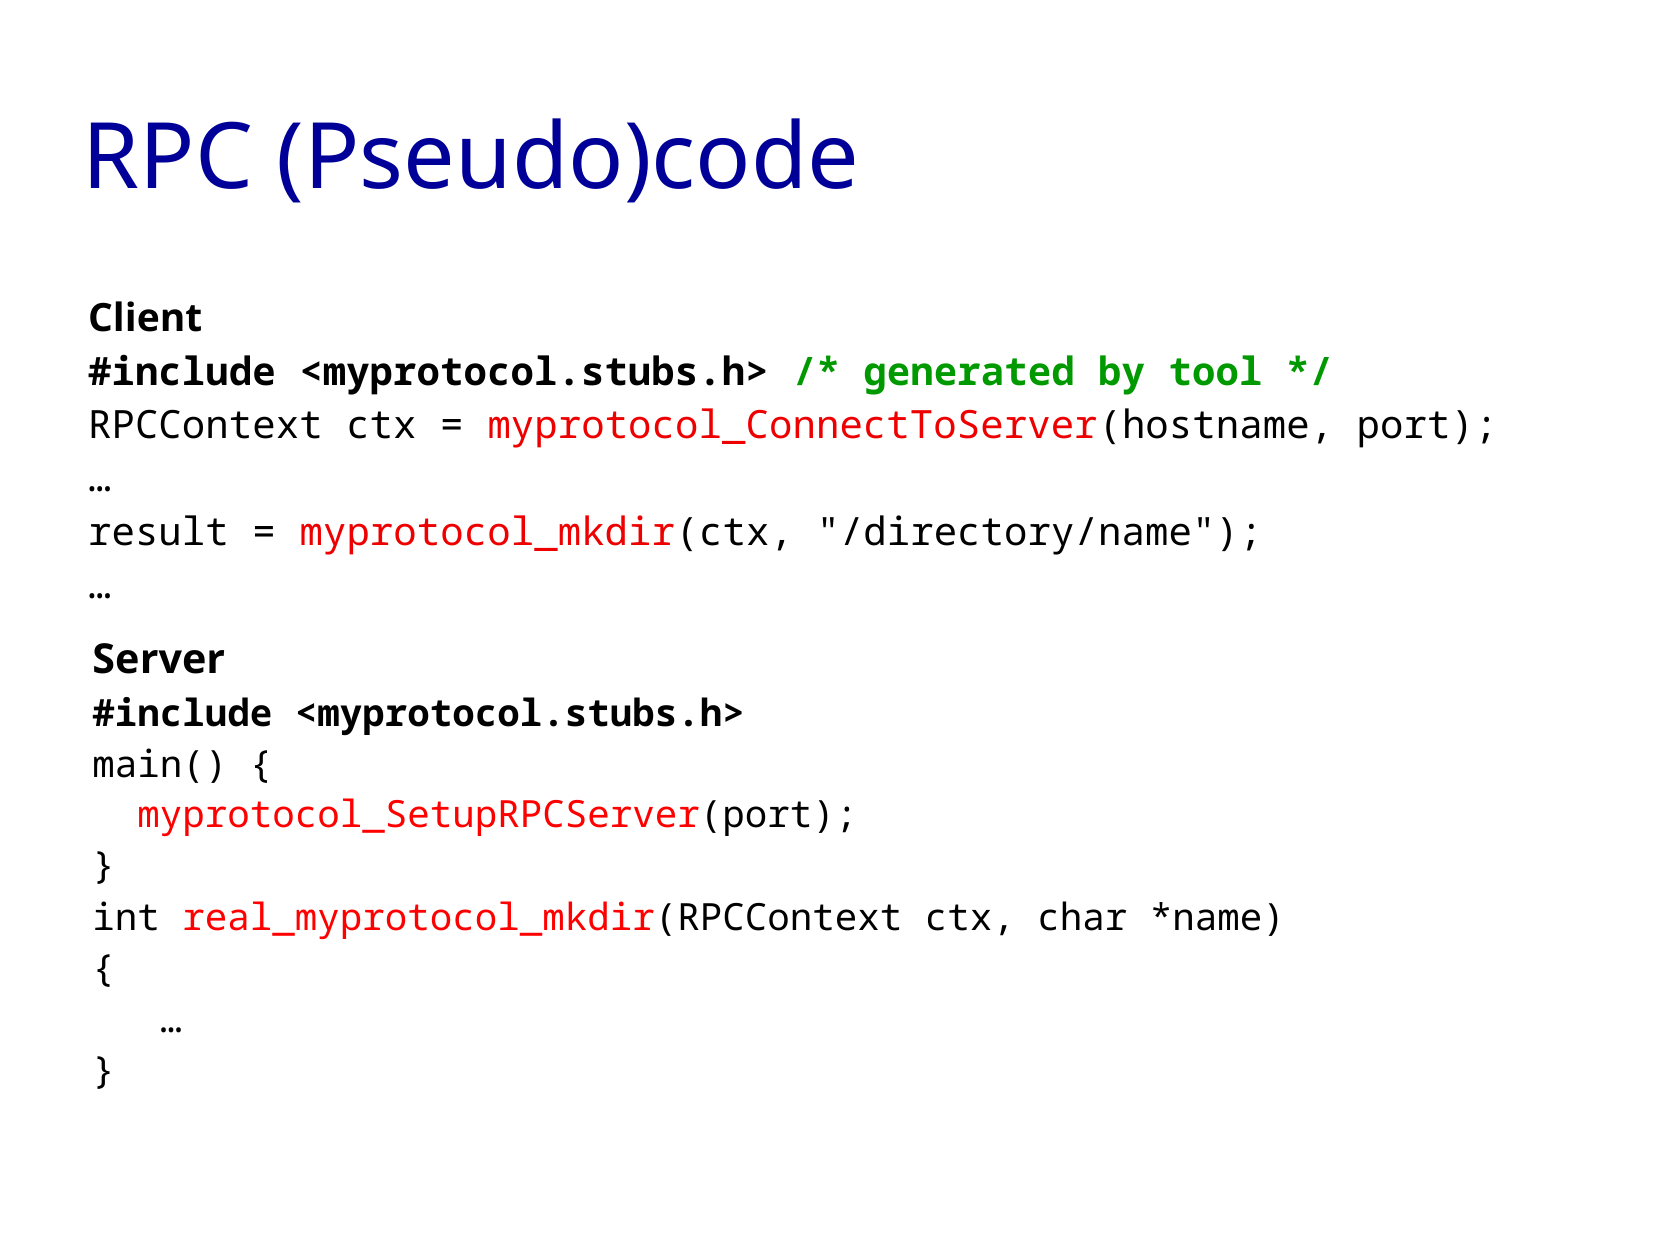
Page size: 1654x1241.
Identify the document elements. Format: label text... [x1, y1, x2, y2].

title RPC (Pseudo)code [82, 49, 1571, 257]
list Client #include <myprotocol.stubs.h> /* generated by tool */ RPCContext ctx = myprotocol_ConnectToServer(hostname, port); … result = myprotocol_mkdir(ctx, "/directory/name"); … [60, 290, 1571, 616]
list Server #include <myprotocol.stubs.h> main() { myprotocol_SetupRPCServer(port); } int real_myprotocol_mkdir(RPCContext ctx, char *name) { … } [60, 630, 1571, 1095]
